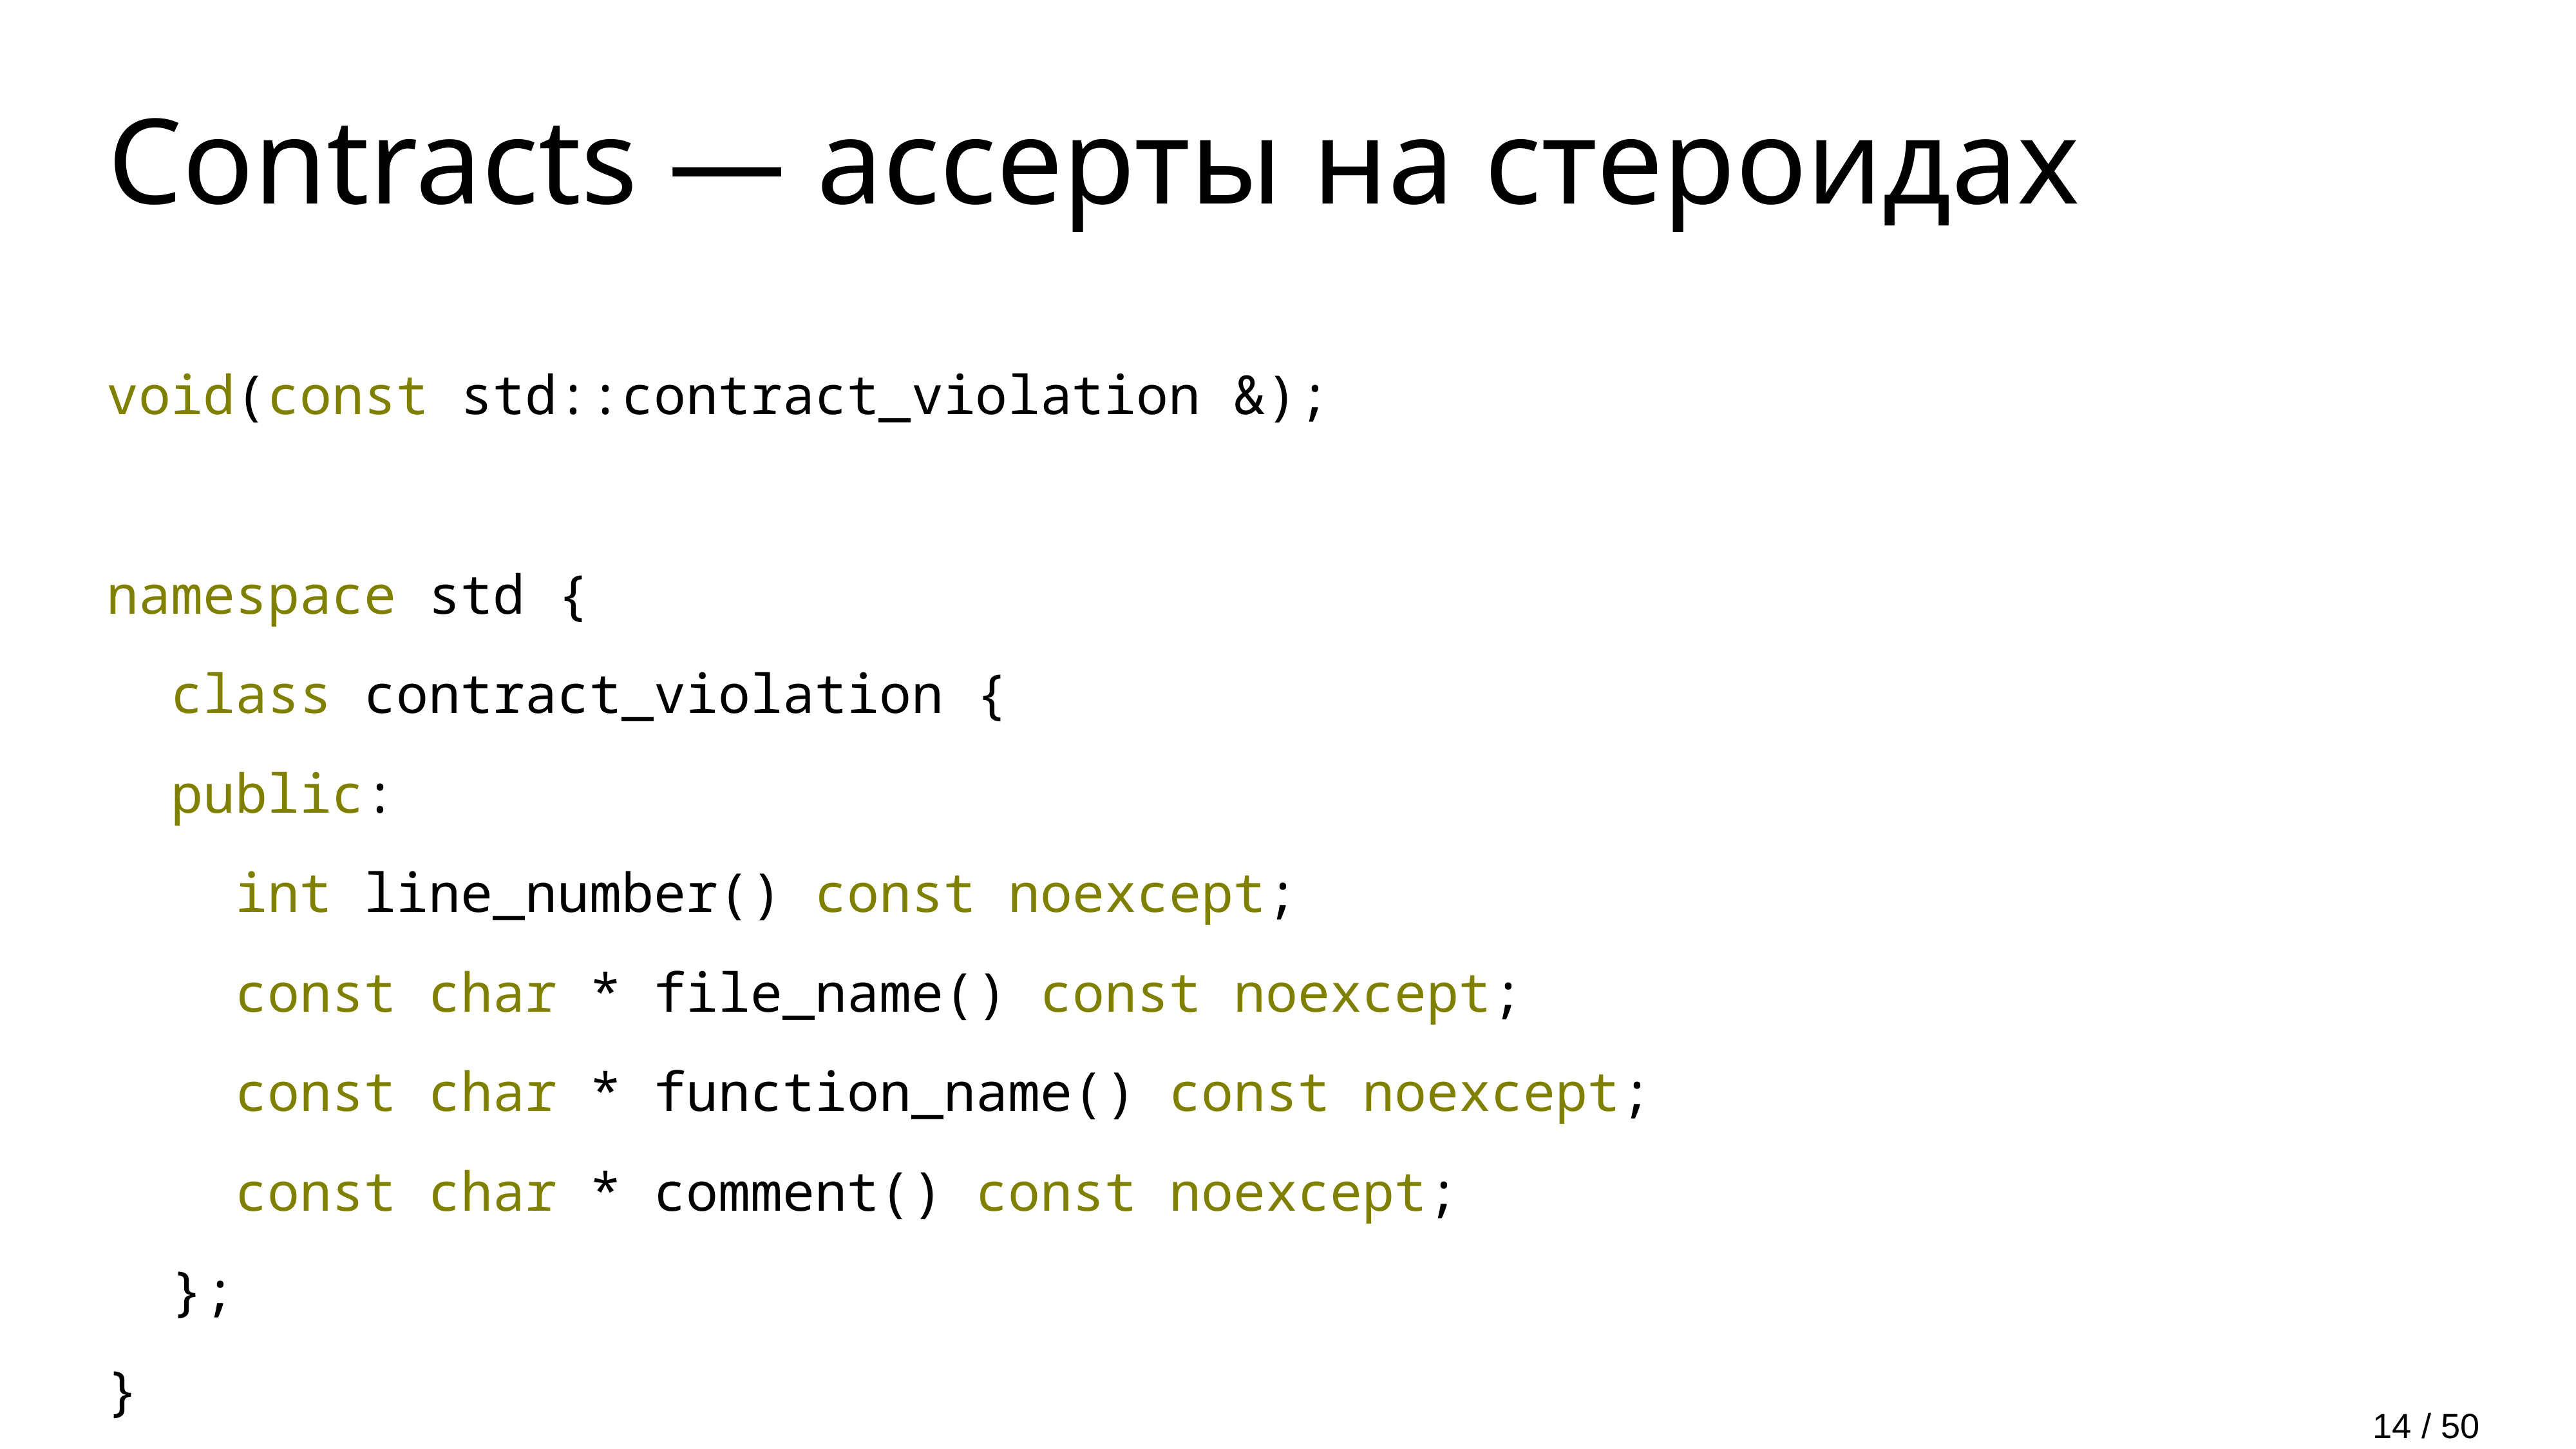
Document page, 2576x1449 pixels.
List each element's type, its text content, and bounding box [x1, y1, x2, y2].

title Contracts — ассерты на стероидах [108, 80, 2468, 242]
text_box <number> / 50 [2363, 1402, 2576, 1449]
list void(const std::contract_violation &); namespace std { class contract_violation { public: int line_number() const noexcept; const char * file_name() const noexcept; const char * function_name() const noexcept; const char * comment() const noexcept; }; } [0, 295, 2576, 1449]
